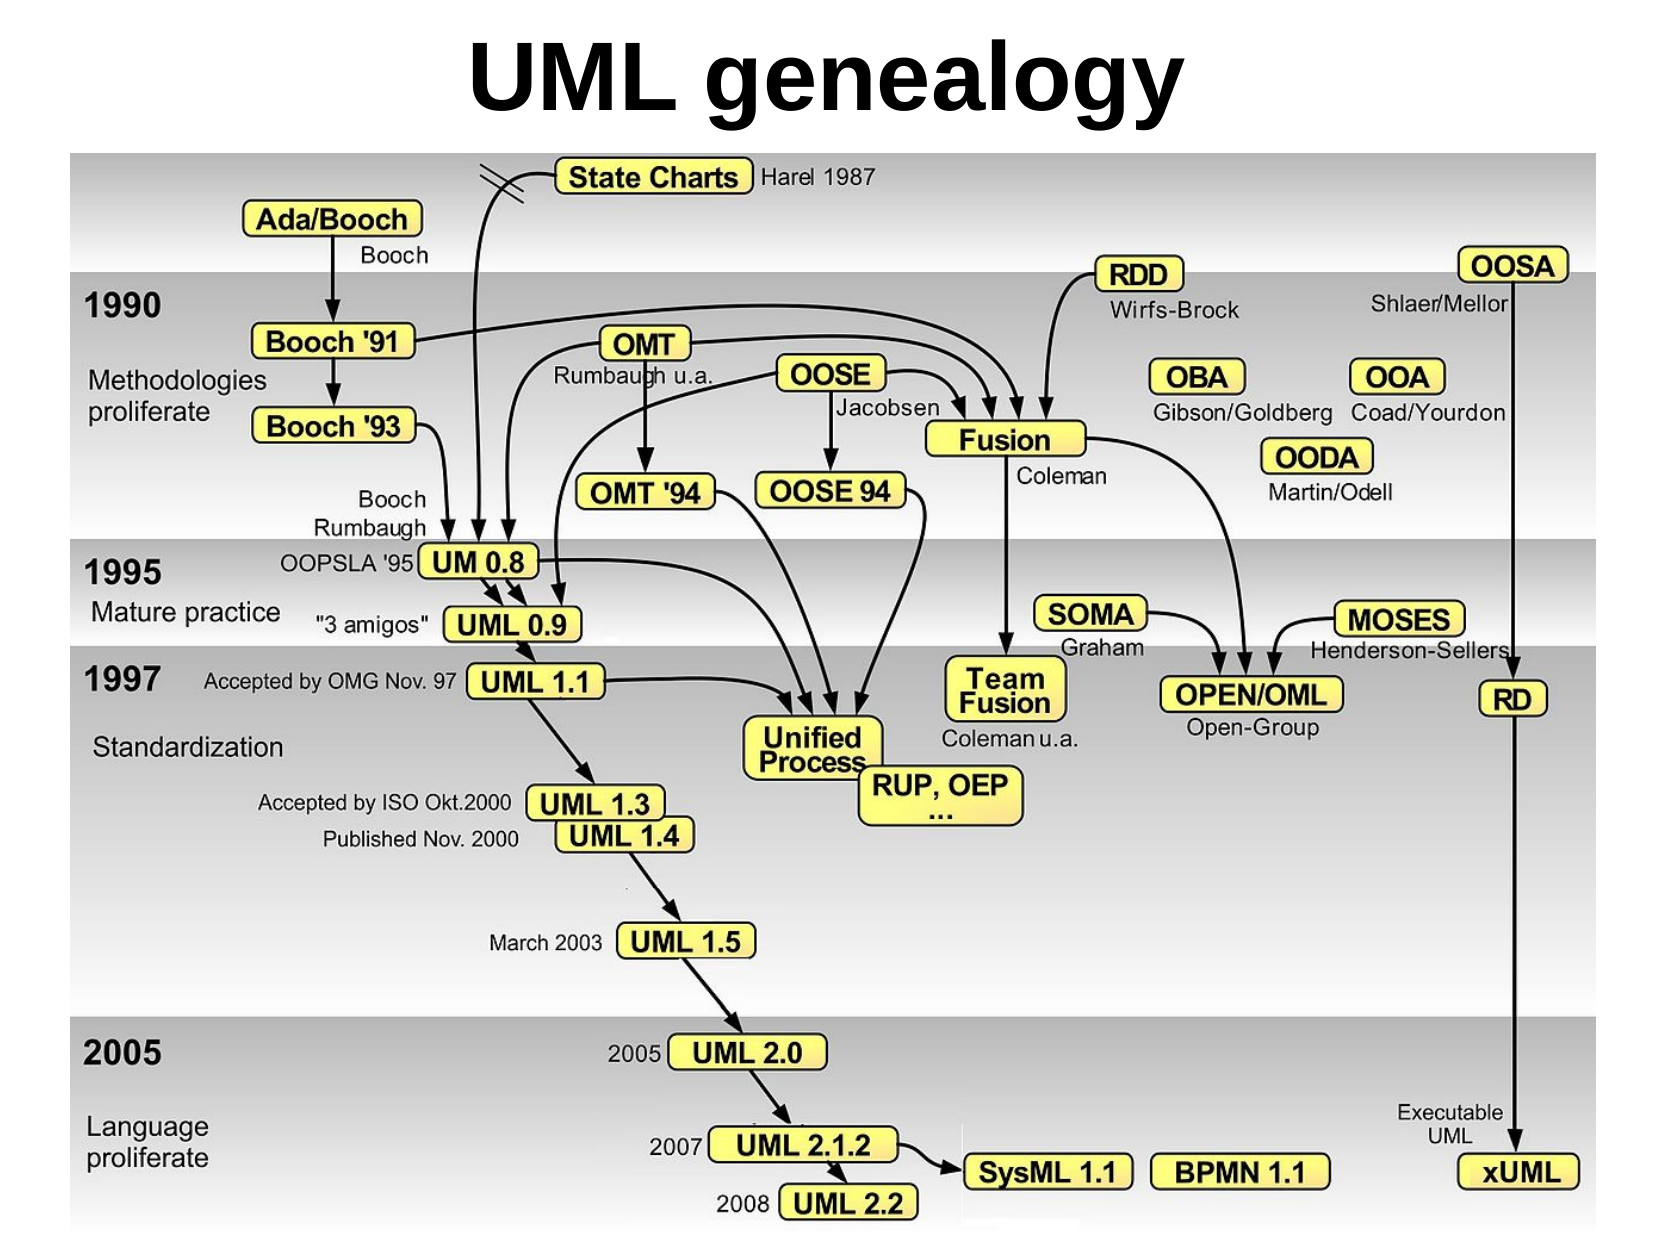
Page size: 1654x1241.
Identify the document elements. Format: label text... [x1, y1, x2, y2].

picture [70, 153, 1596, 1235]
title UML genealogy [82, 22, 1571, 132]
